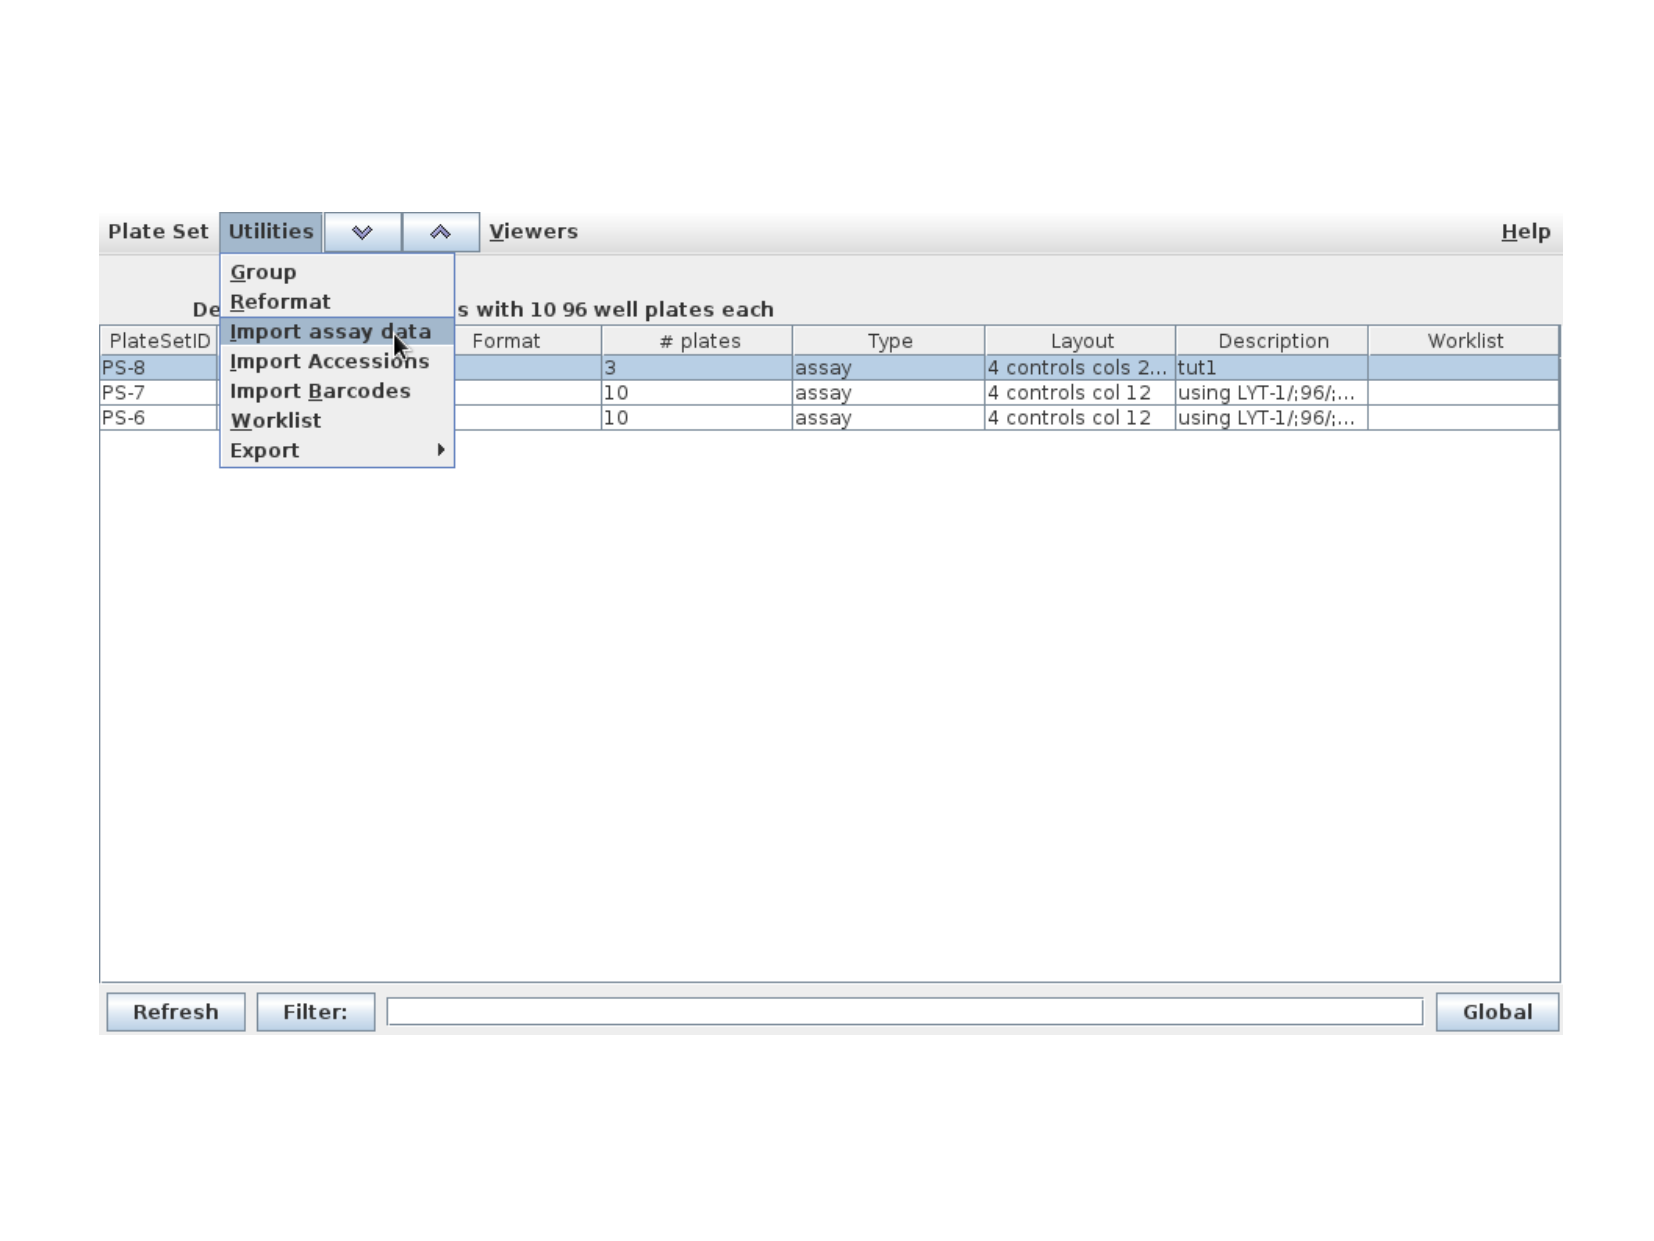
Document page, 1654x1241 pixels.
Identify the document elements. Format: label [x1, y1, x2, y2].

picture [99, 212, 1563, 1035]
